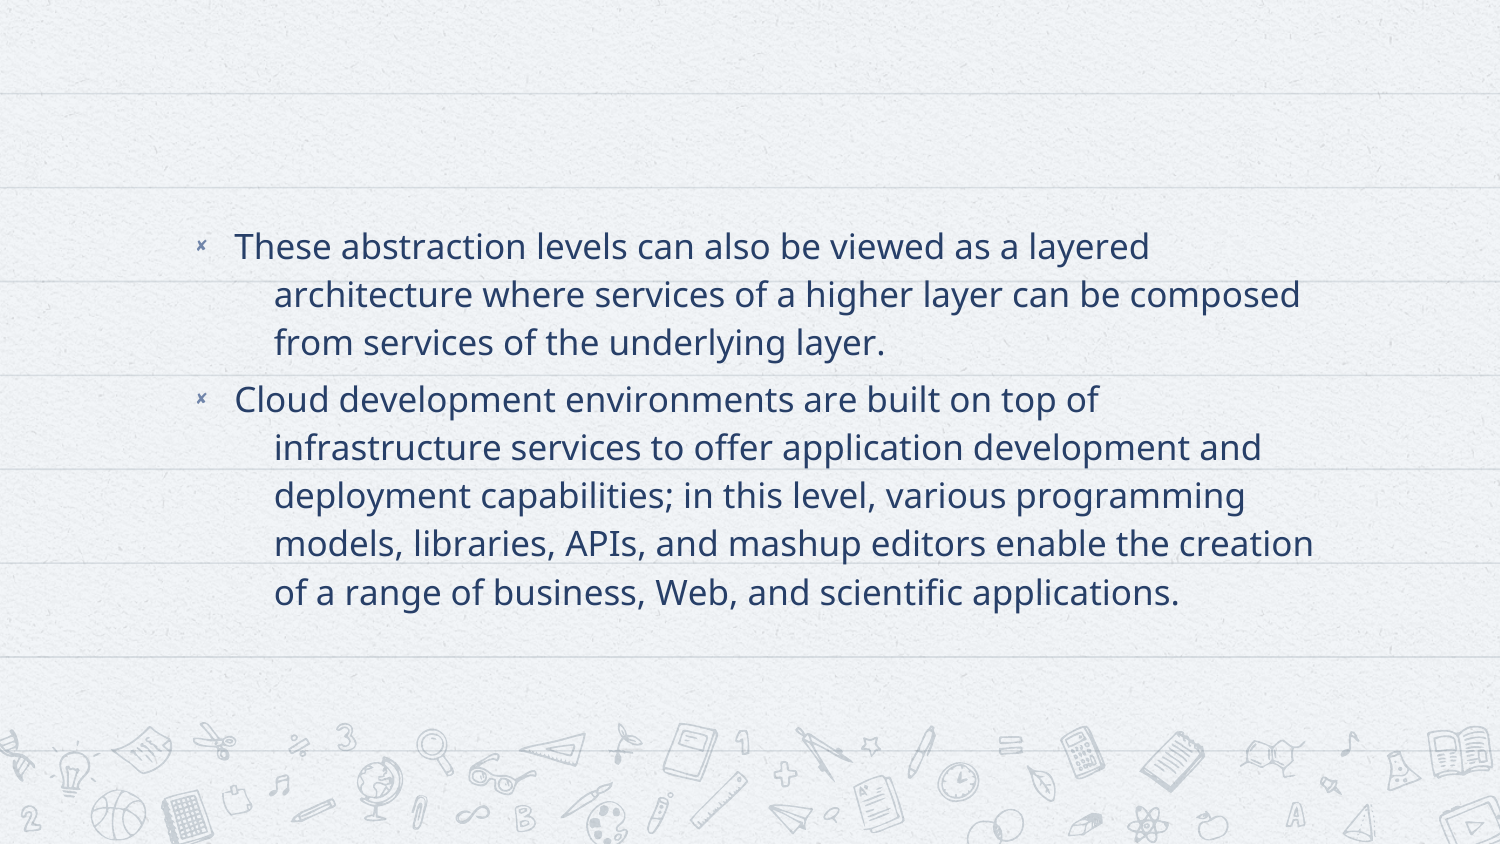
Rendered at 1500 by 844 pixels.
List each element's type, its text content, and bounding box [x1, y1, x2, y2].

list These abstraction levels can also be viewed as a layered architecture where services of a higher layer can be composed from services of the underlying layer. Cloud development environments are built on top of infrastructure services to offer application development and deployment capabilities; in this level, various programming models, libraries, APIs, and mashup editors enable the creation of a range of business, Web, and scientific applications. [72, 55, 1409, 658]
